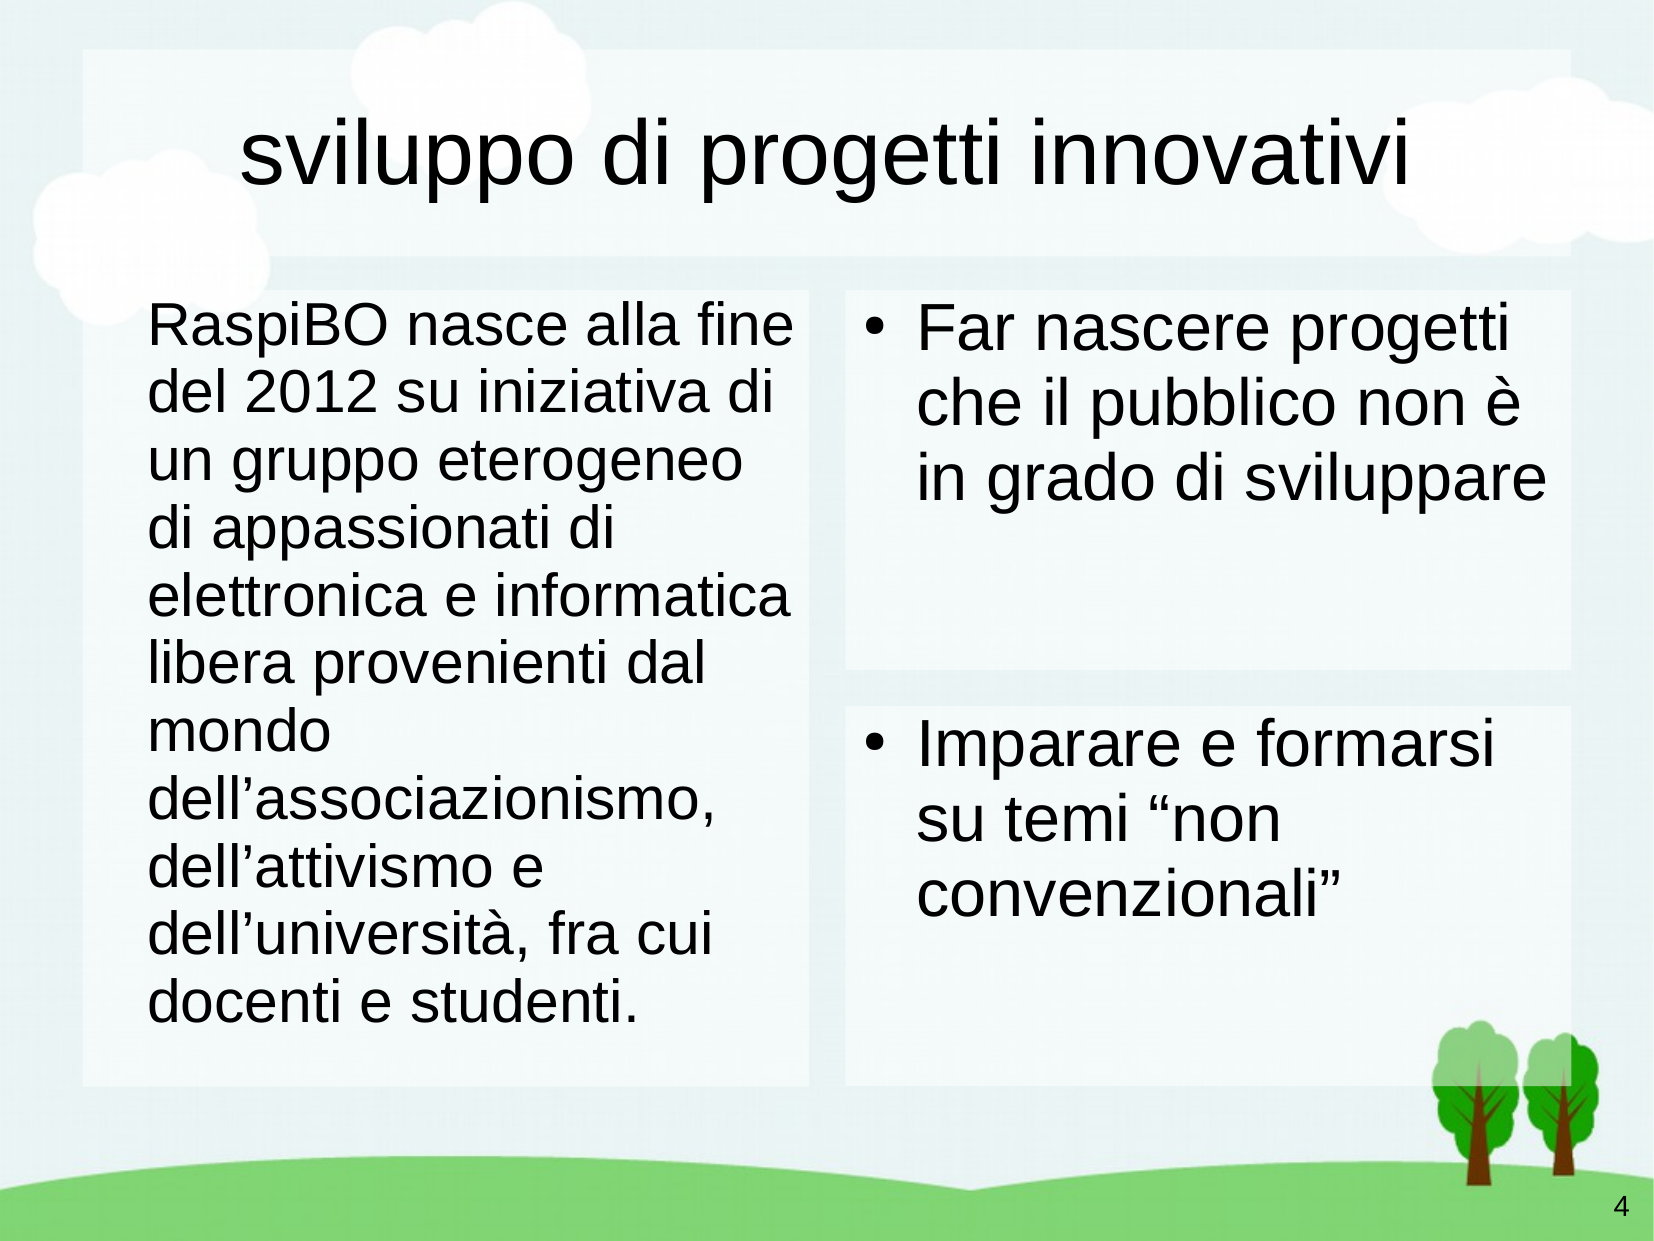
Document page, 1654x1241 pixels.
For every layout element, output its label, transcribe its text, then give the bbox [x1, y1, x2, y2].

list Imparare e formarsi su temi “non convenzionali” [845, 706, 1572, 1087]
title sviluppo di progetti innovativi [82, 49, 1571, 257]
picture [0, 0, 1654, 1241]
list Far nascere progetti che il pubblico non è in grado di sviluppare [845, 290, 1572, 671]
list RaspiBO nasce alla fine del 2012 su iniziativa di un gruppo eterogeneo di appassionati di elettronica e informatica libera provenienti dal mondo dell’associazionismo, dell’attivismo e dell’università, fra cui docenti e studenti. [82, 290, 809, 1087]
